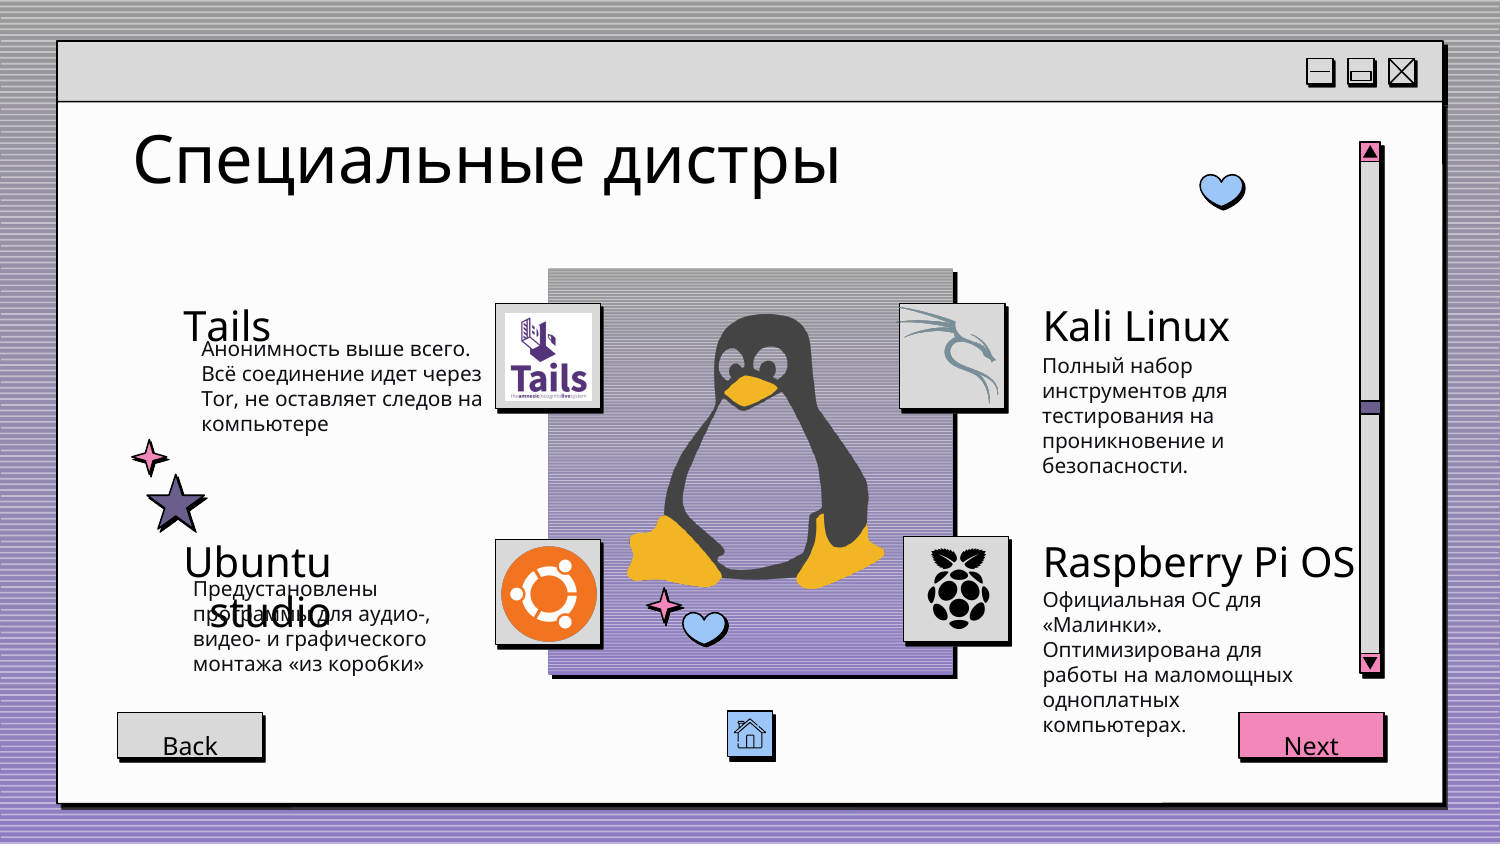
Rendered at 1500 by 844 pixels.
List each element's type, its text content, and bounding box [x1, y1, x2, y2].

text_box [1239, 712, 1384, 758]
text_box [495, 268, 1009, 674]
subtitle Анонимность выше всего. Всё соединение идет через Tor, не оставляет следов на компьютере [186, 320, 505, 401]
text_box [117, 712, 263, 758]
subtitle Tails [168, 284, 473, 336]
subtitle Kali Linux [1027, 284, 1332, 336]
picture [618, 300, 1002, 589]
text_box [1360, 142, 1380, 673]
subtitle Back [129, 714, 251, 753]
title Специальные дистры [116, 101, 1384, 183]
subtitle Raspberry Pi OS [1027, 520, 1373, 572]
subtitle Next [1250, 714, 1373, 753]
subtitle Предустановлены программы для аудио-, видео- и графического монтажа «из коробки» [177, 560, 482, 660]
picture [496, 541, 602, 647]
subtitle Ubuntu studio [168, 520, 473, 572]
text_box [131, 439, 167, 475]
subtitle Официальная ОС для «Малинки». Оптимизирована для работы на маломощных одноплатных компьютерах. [1027, 571, 1332, 671]
text_box [727, 711, 773, 757]
subtitle Полный набор инструментов для тестирования на проникновение и безопасности. [1027, 338, 1346, 447]
text_box [147, 474, 205, 529]
picture [918, 548, 999, 629]
picture [505, 313, 592, 401]
text_box [1200, 174, 1243, 207]
